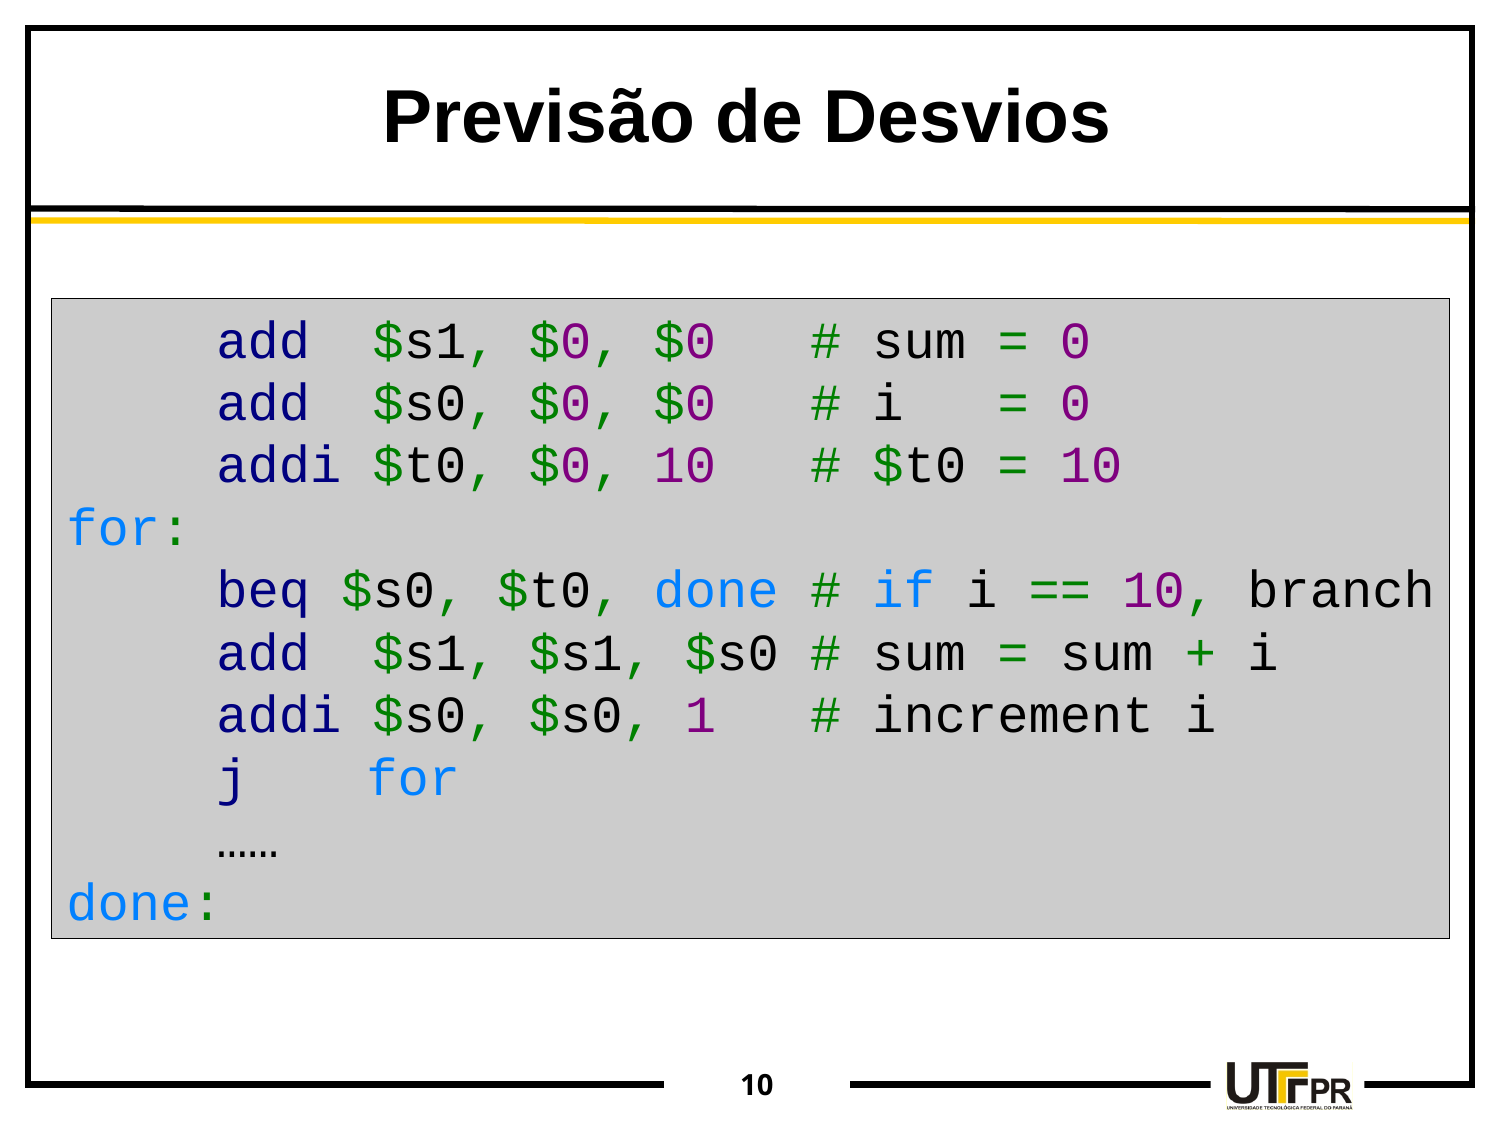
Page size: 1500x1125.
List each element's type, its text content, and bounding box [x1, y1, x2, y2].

picture [1226, 1062, 1353, 1110]
title Previsão de Desvios [23, 35, 1471, 201]
text_box add $s1, $0, $0 # sum = 0 add $s0, $0, $0 # i = 0 addi $t0, $0, 10 # $t0 = 10 for: beq $s0, $t0, done # if i == 10, branch add $s1, $s1, $s0 # sum = sum + i addi $s0, $s0, 1 # increment i j for …… done: [51, 298, 1450, 939]
